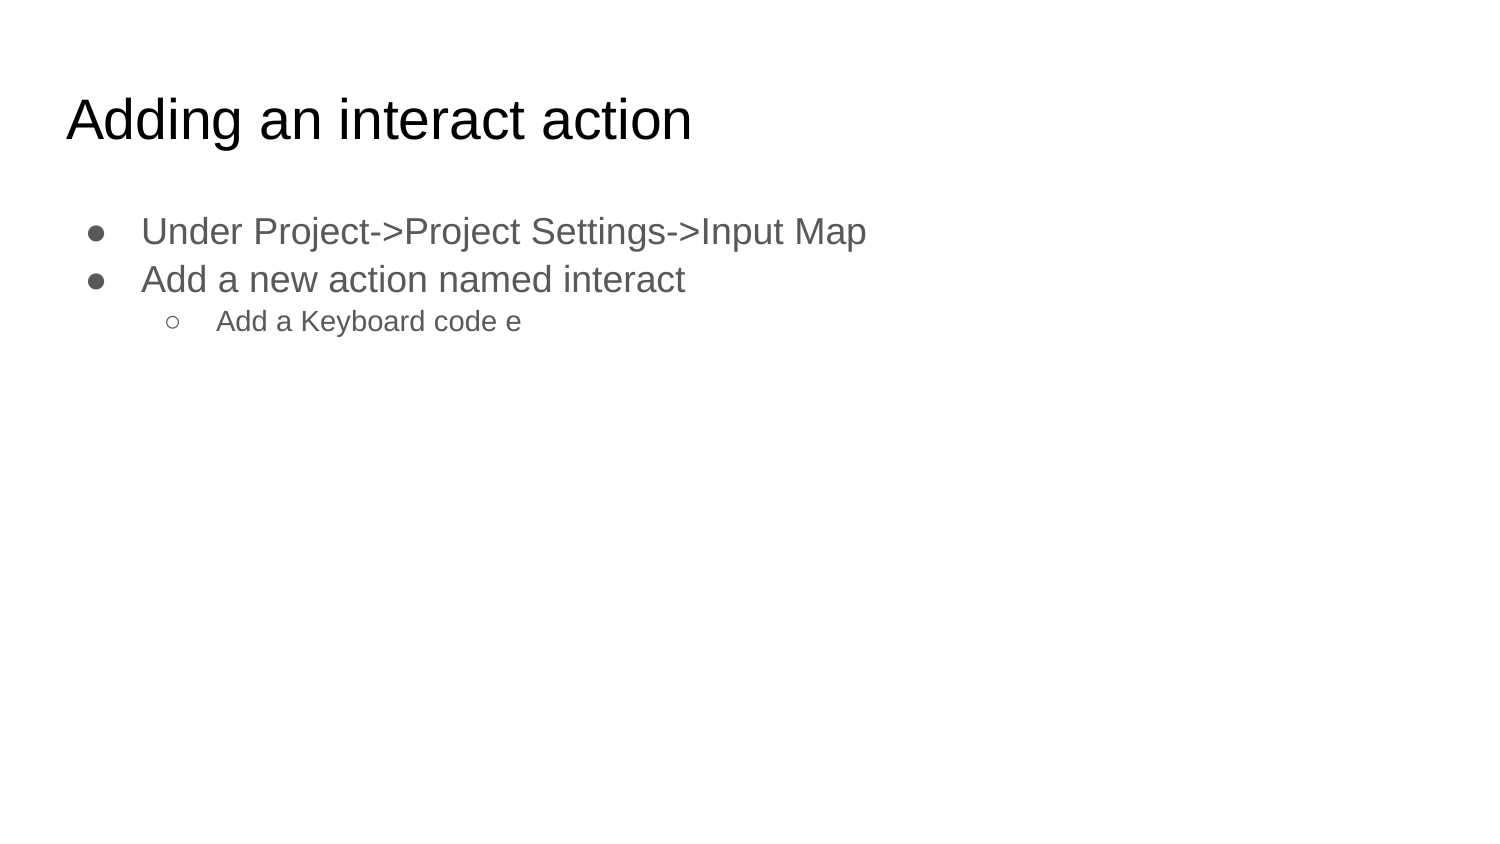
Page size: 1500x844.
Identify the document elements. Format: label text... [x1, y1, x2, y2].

list Under Project->Project Settings->Input Map Add a new action named interact Add a Keyboard code e [51, 189, 1449, 750]
title Adding an interact action [51, 72, 1449, 167]
